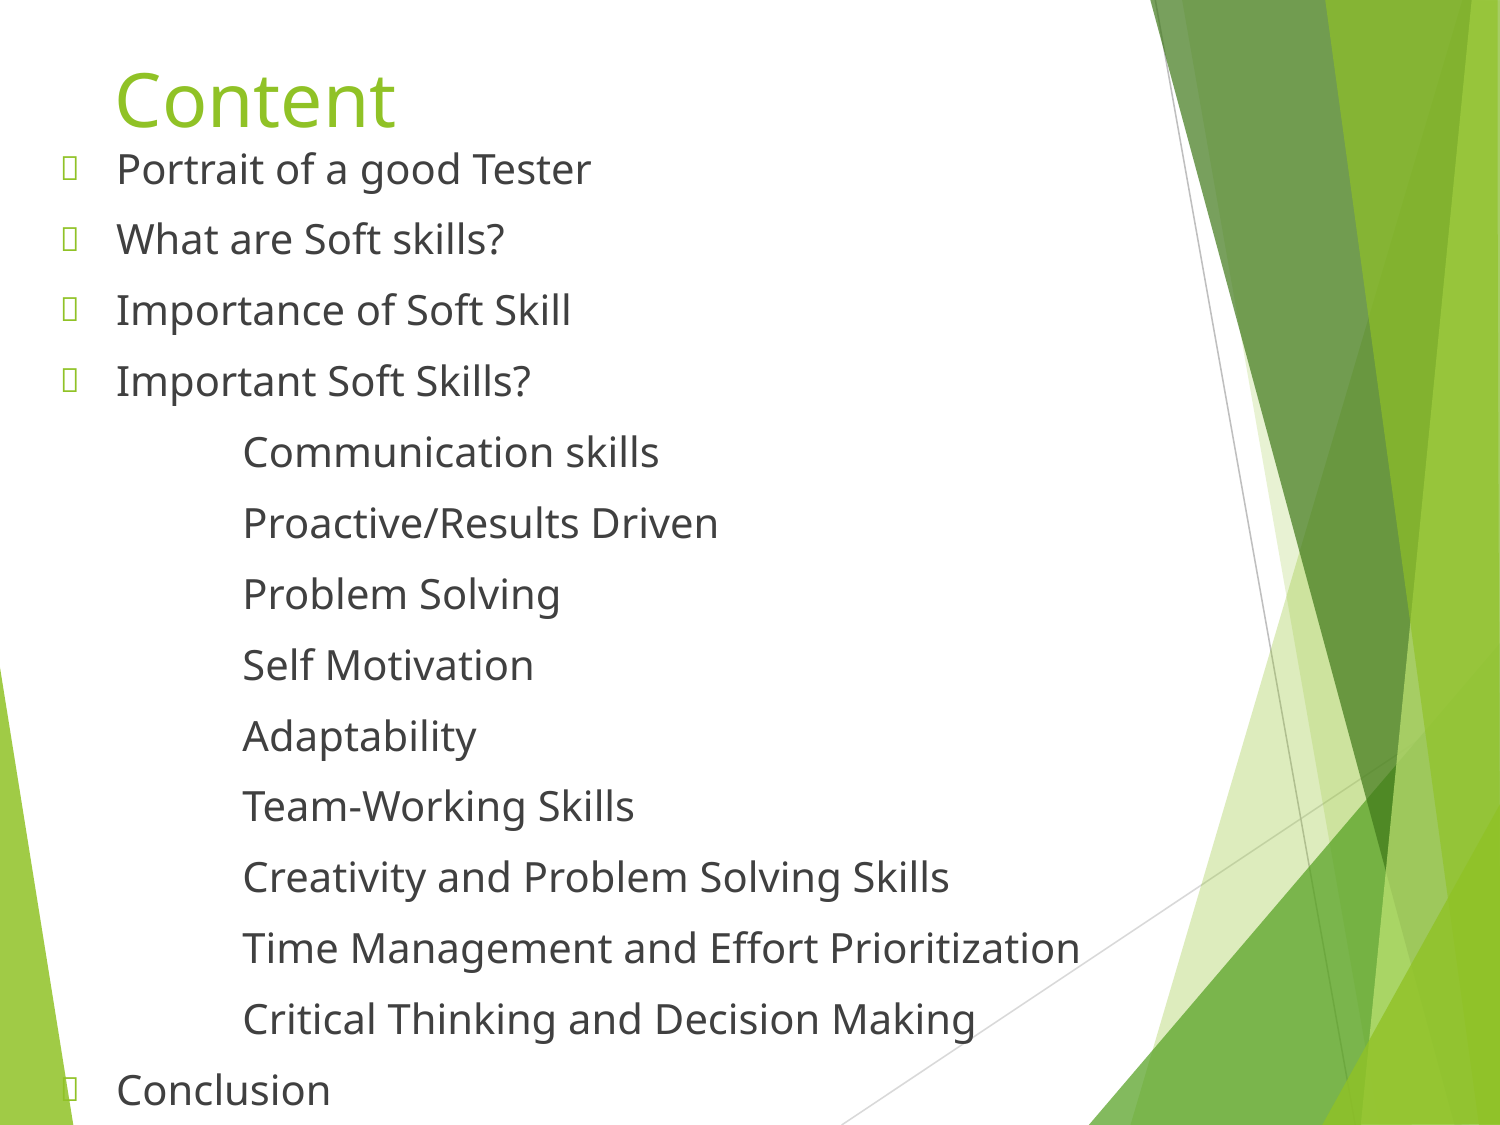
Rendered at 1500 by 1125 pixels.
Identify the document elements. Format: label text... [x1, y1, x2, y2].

list Portrait of a good Tester What are Soft skills? Importance of Soft Skill Important Soft Skills? Communication skills Proactive/Results Driven Problem Solving Self Motivation Adaptability Team-Working Skills Creativity and Problem Solving Skills Time Management and Effort Prioritization Critical Thinking and Decision Making Conclusion [45, 135, 1471, 1125]
title Content [99, 45, 1142, 135]
